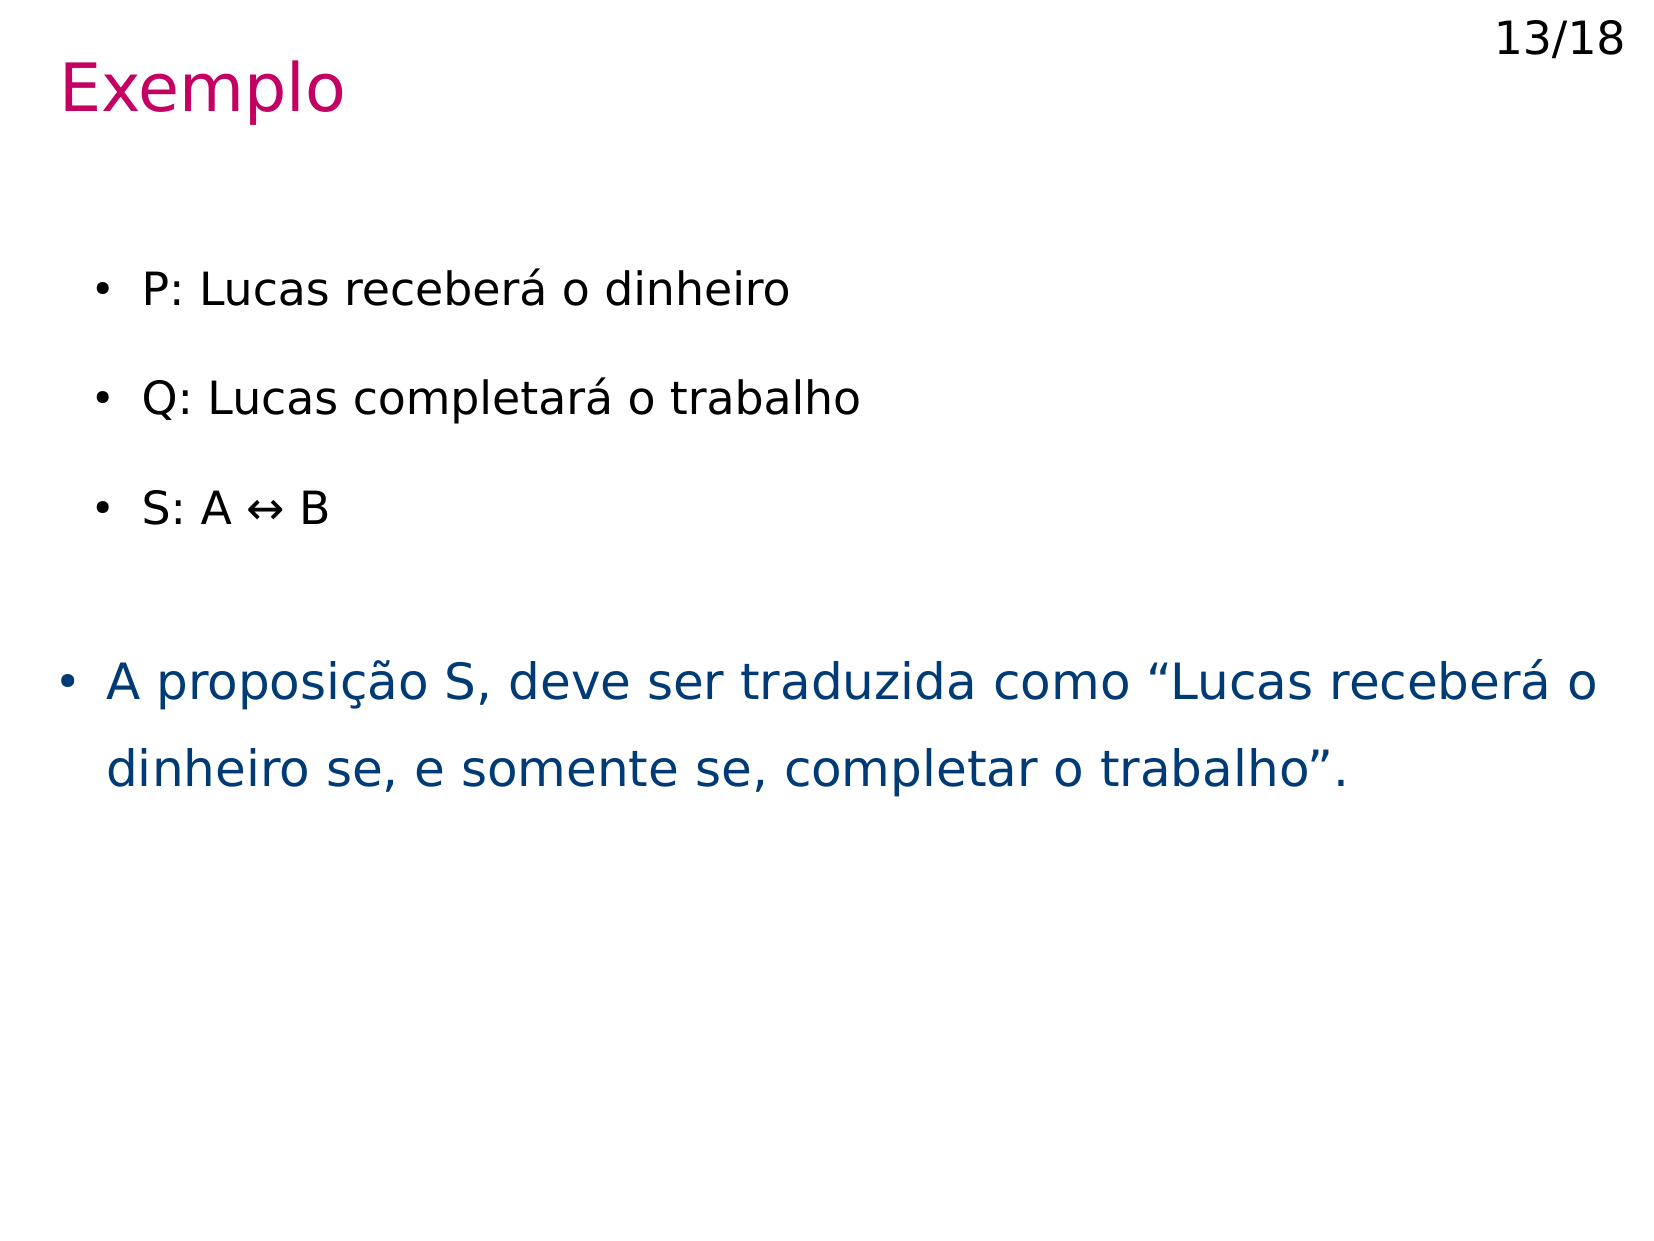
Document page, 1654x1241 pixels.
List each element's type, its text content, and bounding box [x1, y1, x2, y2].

title Exemplo [59, 29, 1595, 148]
list P: Lucas receberá o dinheiro Q: Lucas completará o trabalho S: A ↔ B A proposição S, deve ser traduzida como “Lucas receberá o dinheiro se, e somente se, completar o trabalho”. [59, 236, 1625, 1211]
